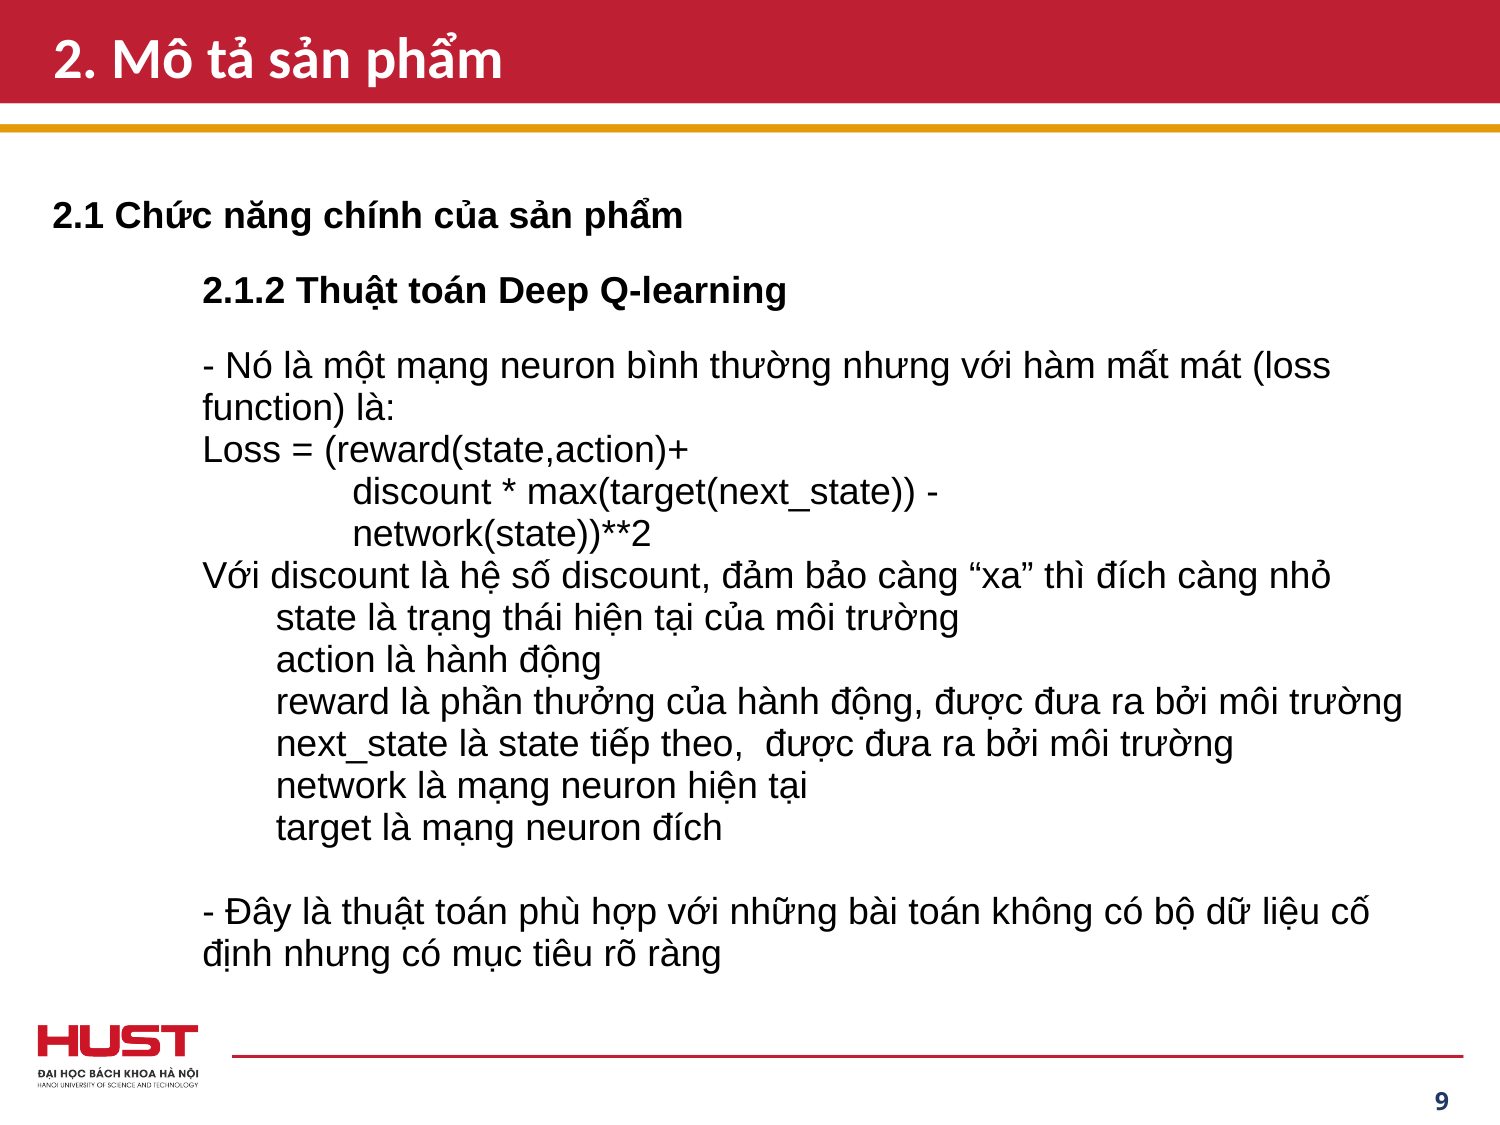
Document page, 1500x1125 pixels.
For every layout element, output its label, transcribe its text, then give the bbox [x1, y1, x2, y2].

text_box - Nó là một mạng neuron bình thường nhưng với hàm mất mát (loss function) là: Loss = (reward(state,action)+ discount * max(target(next_state)) - network(state))**2 Với discount là hệ số discount, đảm bảo càng “xa” thì đích càng nhỏ state là trạng thái hiện tại của môi trường action là hành động reward là phần thưởng của hành động, được đưa ra bởi môi trường next_state là state tiếp theo, được đưa ra bởi môi trường network là mạng neuron hiện tại target là mạng neuron đích - Đây là thuật toán phù hợp với những bài toán không có bộ dữ liệu cố định nhưng có mục tiêu rõ ràng [187, 338, 1426, 1125]
text_box 2.1 Chức năng chính của sản phẩm [37, 187, 1463, 262]
text_box 2.1.2 Thuật toán Deep Q-learning [37, 262, 1463, 338]
title 2. Mô tả sản phẩm [38, 12, 1462, 87]
picture [0, 0, 1500, 1125]
